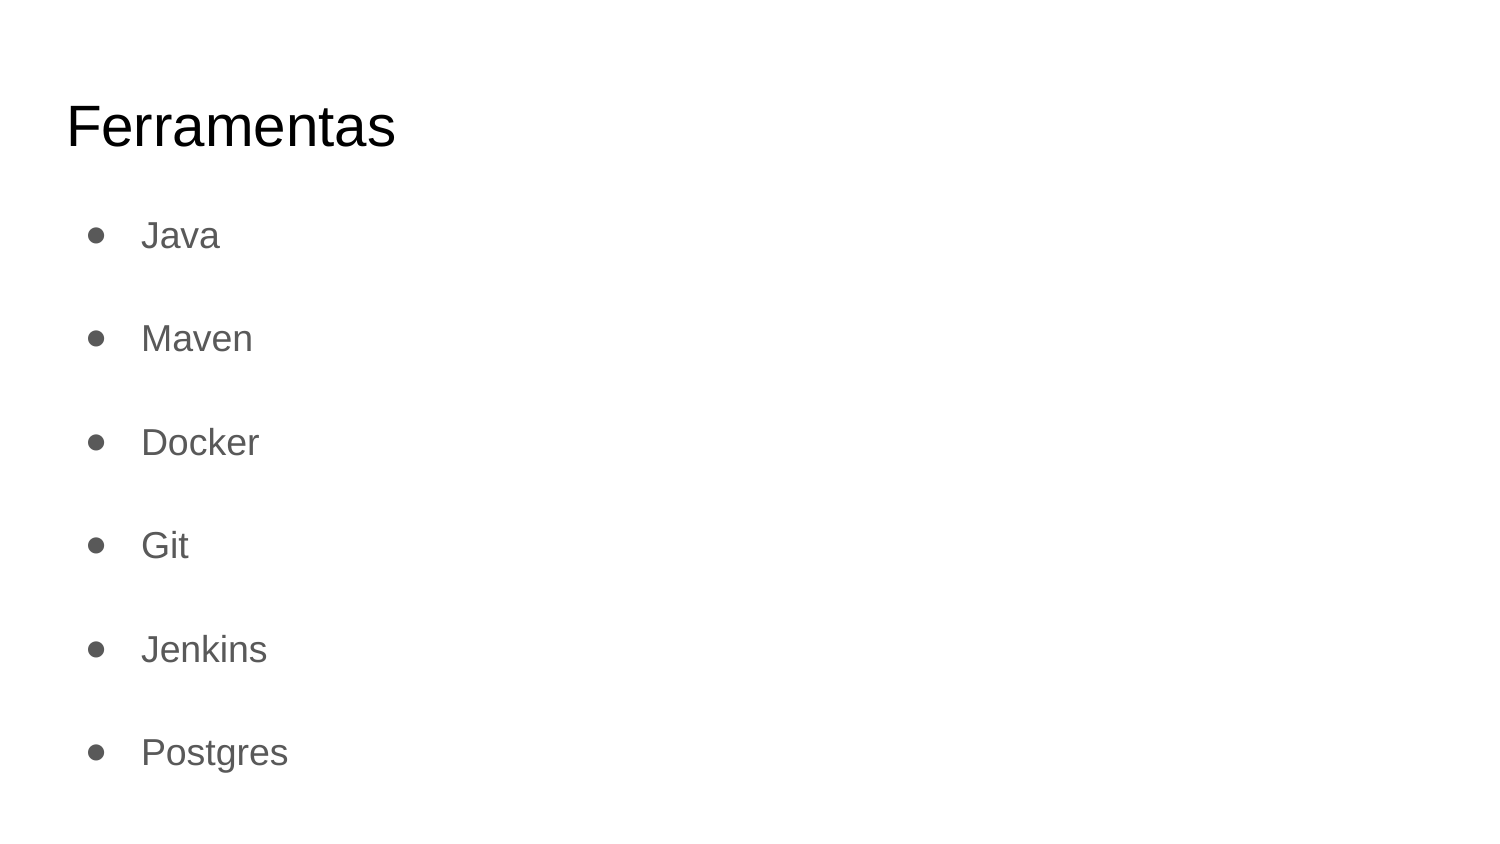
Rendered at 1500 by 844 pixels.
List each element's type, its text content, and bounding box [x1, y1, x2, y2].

list Java Maven Docker Git Jenkins Postgres [51, 189, 1489, 750]
title Ferramentas [51, 72, 1449, 167]
